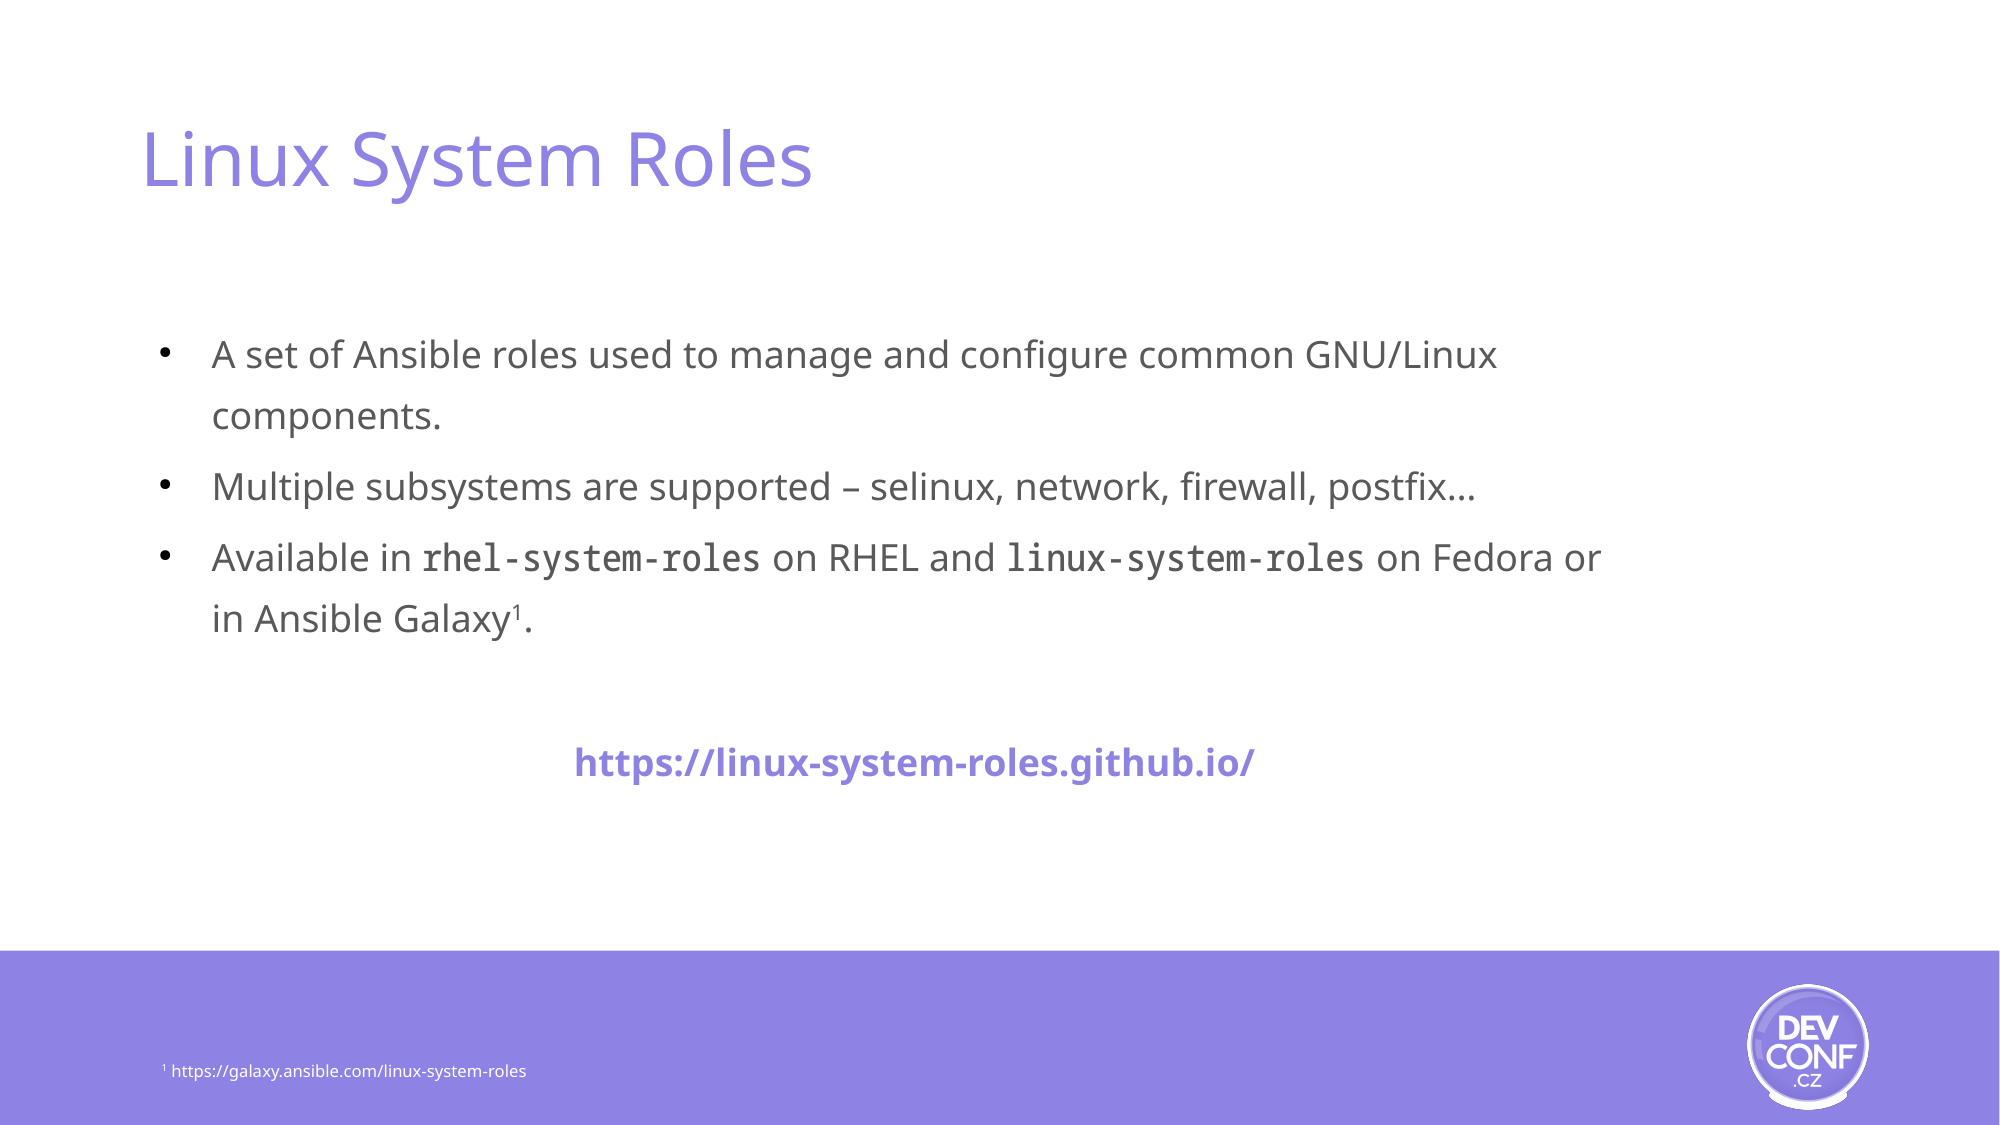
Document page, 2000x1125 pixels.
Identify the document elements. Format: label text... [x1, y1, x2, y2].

title Linux System Roles [140, 93, 1619, 219]
picture [1747, 984, 1869, 1110]
list A set of Ansible roles used to manage and configure common GNU/Linux components. Multiple subsystems are supported – selinux, network, firewall, postfix… Available in rhel-system-roles on RHEL and linux-system-roles on Fedora or in Ansible Galaxy1. https://linux-system-roles.github.io/ [140, 315, 1619, 893]
subtitle 1 https://galaxy.ansible.com/linux-system-roles [140, 1054, 876, 1102]
